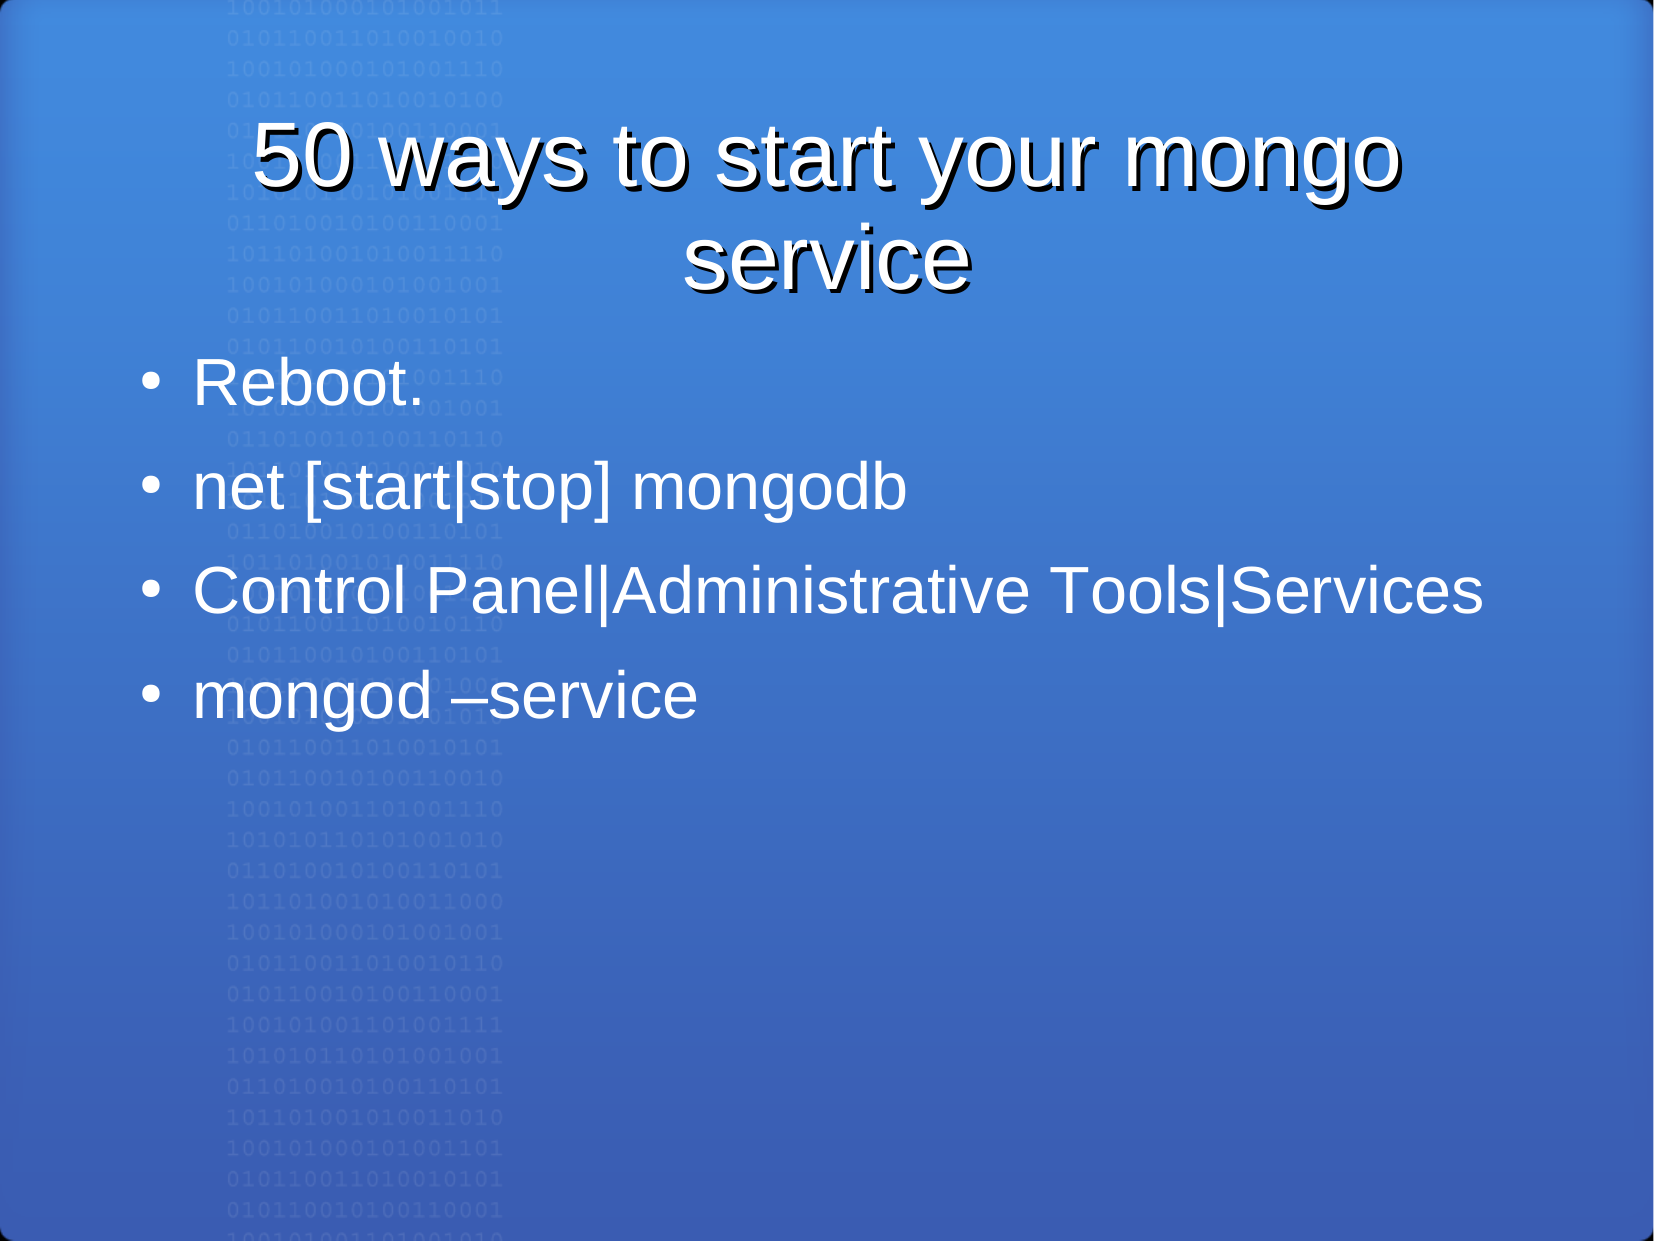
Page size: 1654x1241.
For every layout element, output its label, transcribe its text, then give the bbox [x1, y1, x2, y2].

list Reboot. net [start|stop] mongodb Control Panel|Administrative Tools|Services mongod –service [121, 344, 1534, 1112]
title 50 ways to start your mongo service [121, 103, 1534, 310]
picture [0, 0, 1654, 1241]
